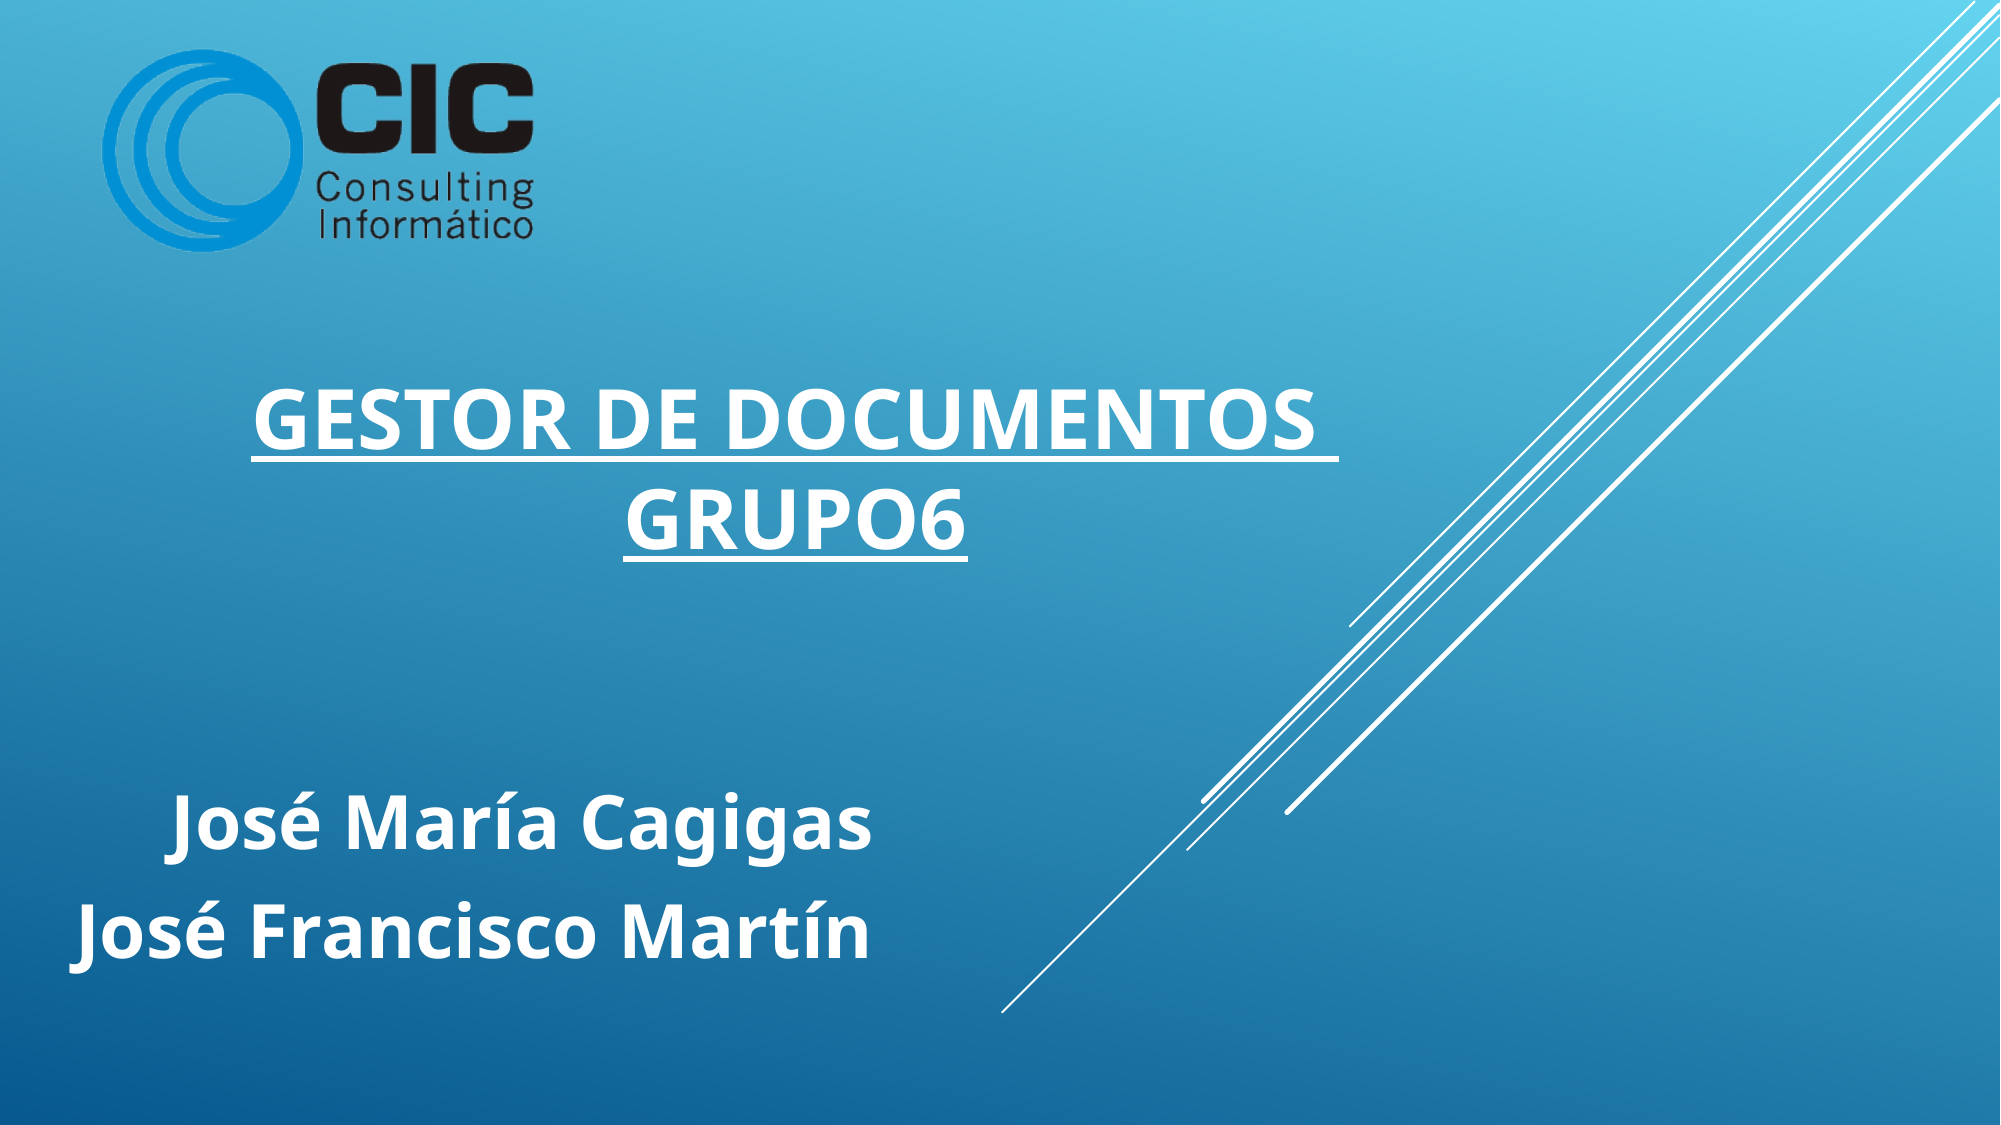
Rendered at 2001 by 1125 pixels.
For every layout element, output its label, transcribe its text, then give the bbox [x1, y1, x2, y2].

subtitle José María Cagigas José Francisco Martín [60, 767, 1111, 1087]
title Gestor de Documentos grupo6 [139, 185, 1452, 674]
picture [80, 0, 556, 308]
